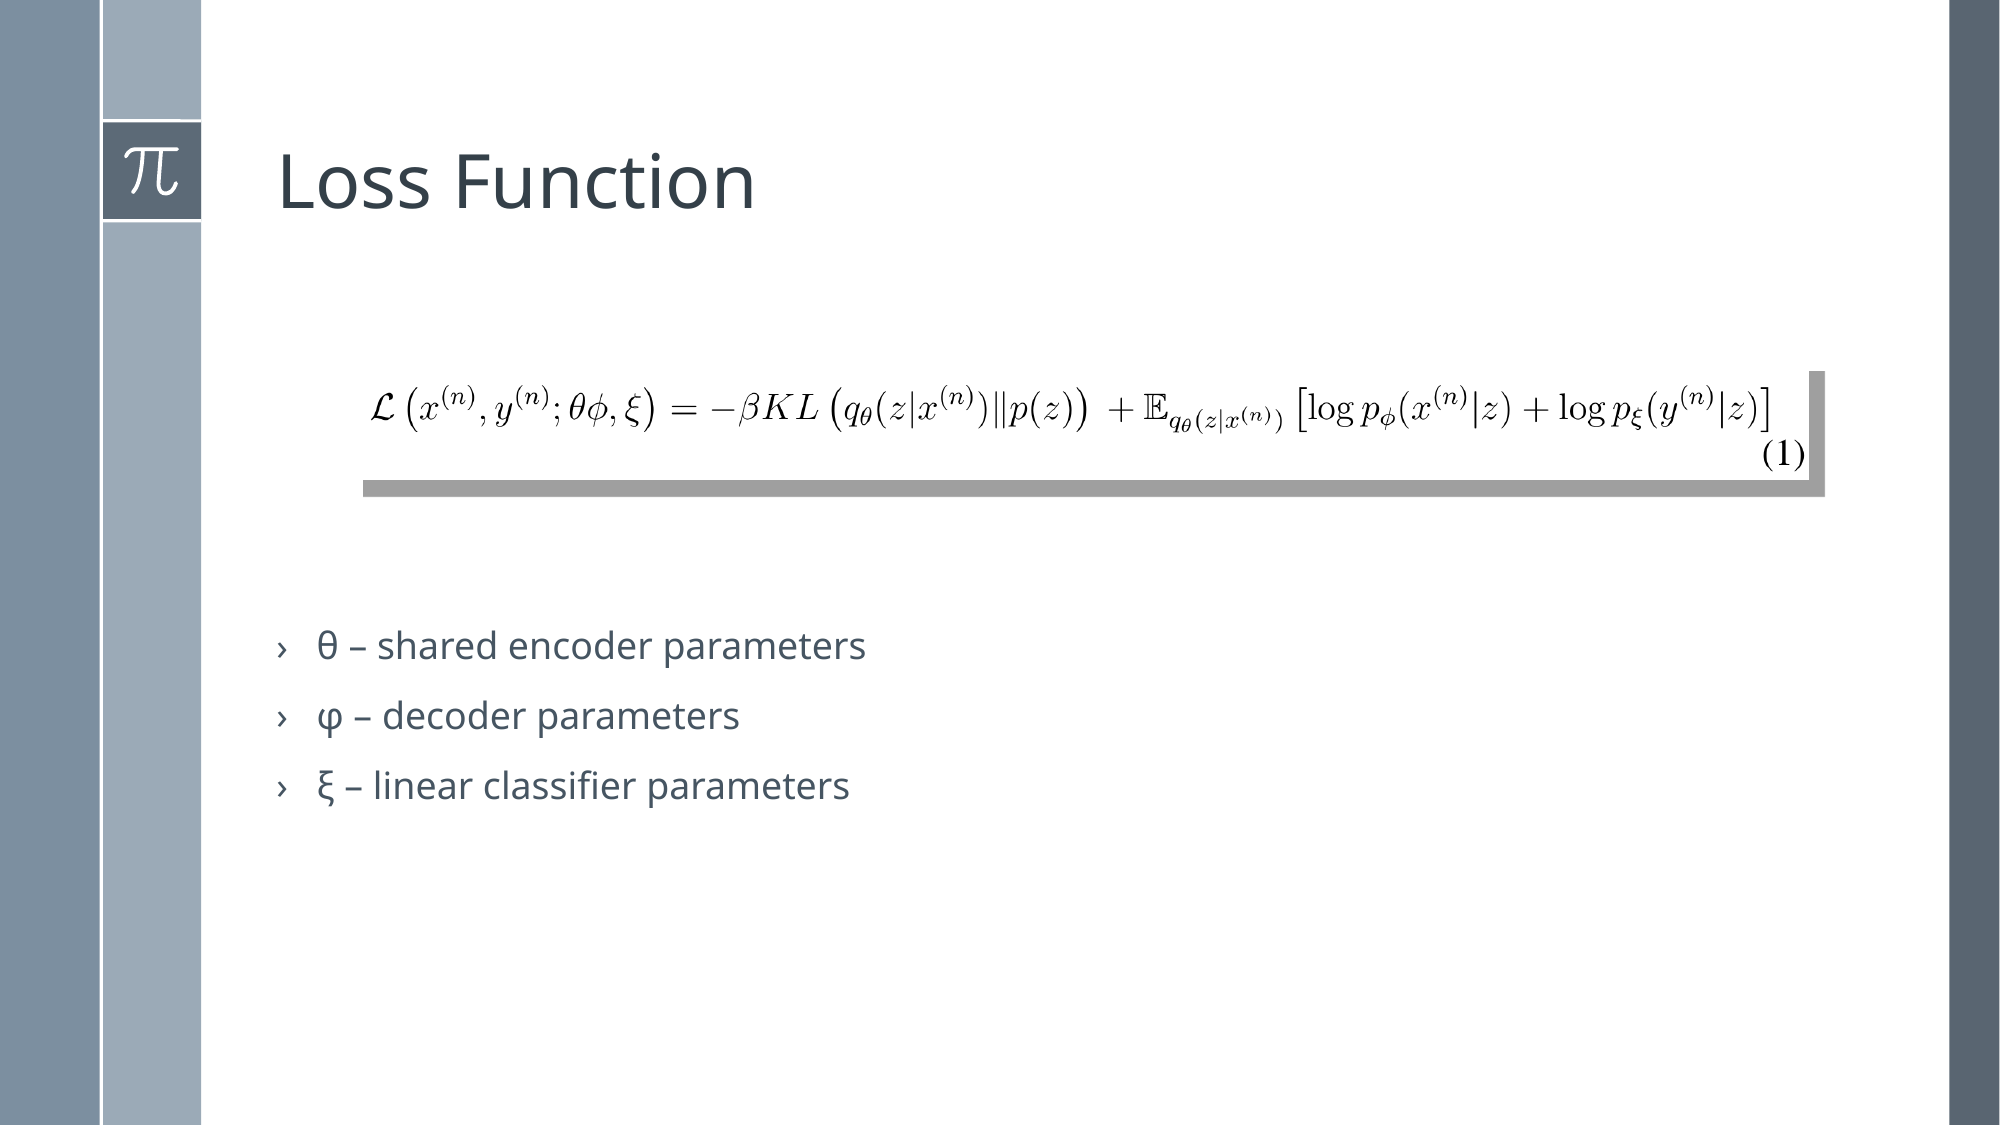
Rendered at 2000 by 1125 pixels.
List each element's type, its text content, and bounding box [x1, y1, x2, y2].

text_box Loss Function [261, 29, 1867, 233]
picture [345, 353, 1809, 480]
text_box θ – shared encoder parameters φ – decoder parameters ξ – linear classifier parameters [261, 539, 1891, 1013]
